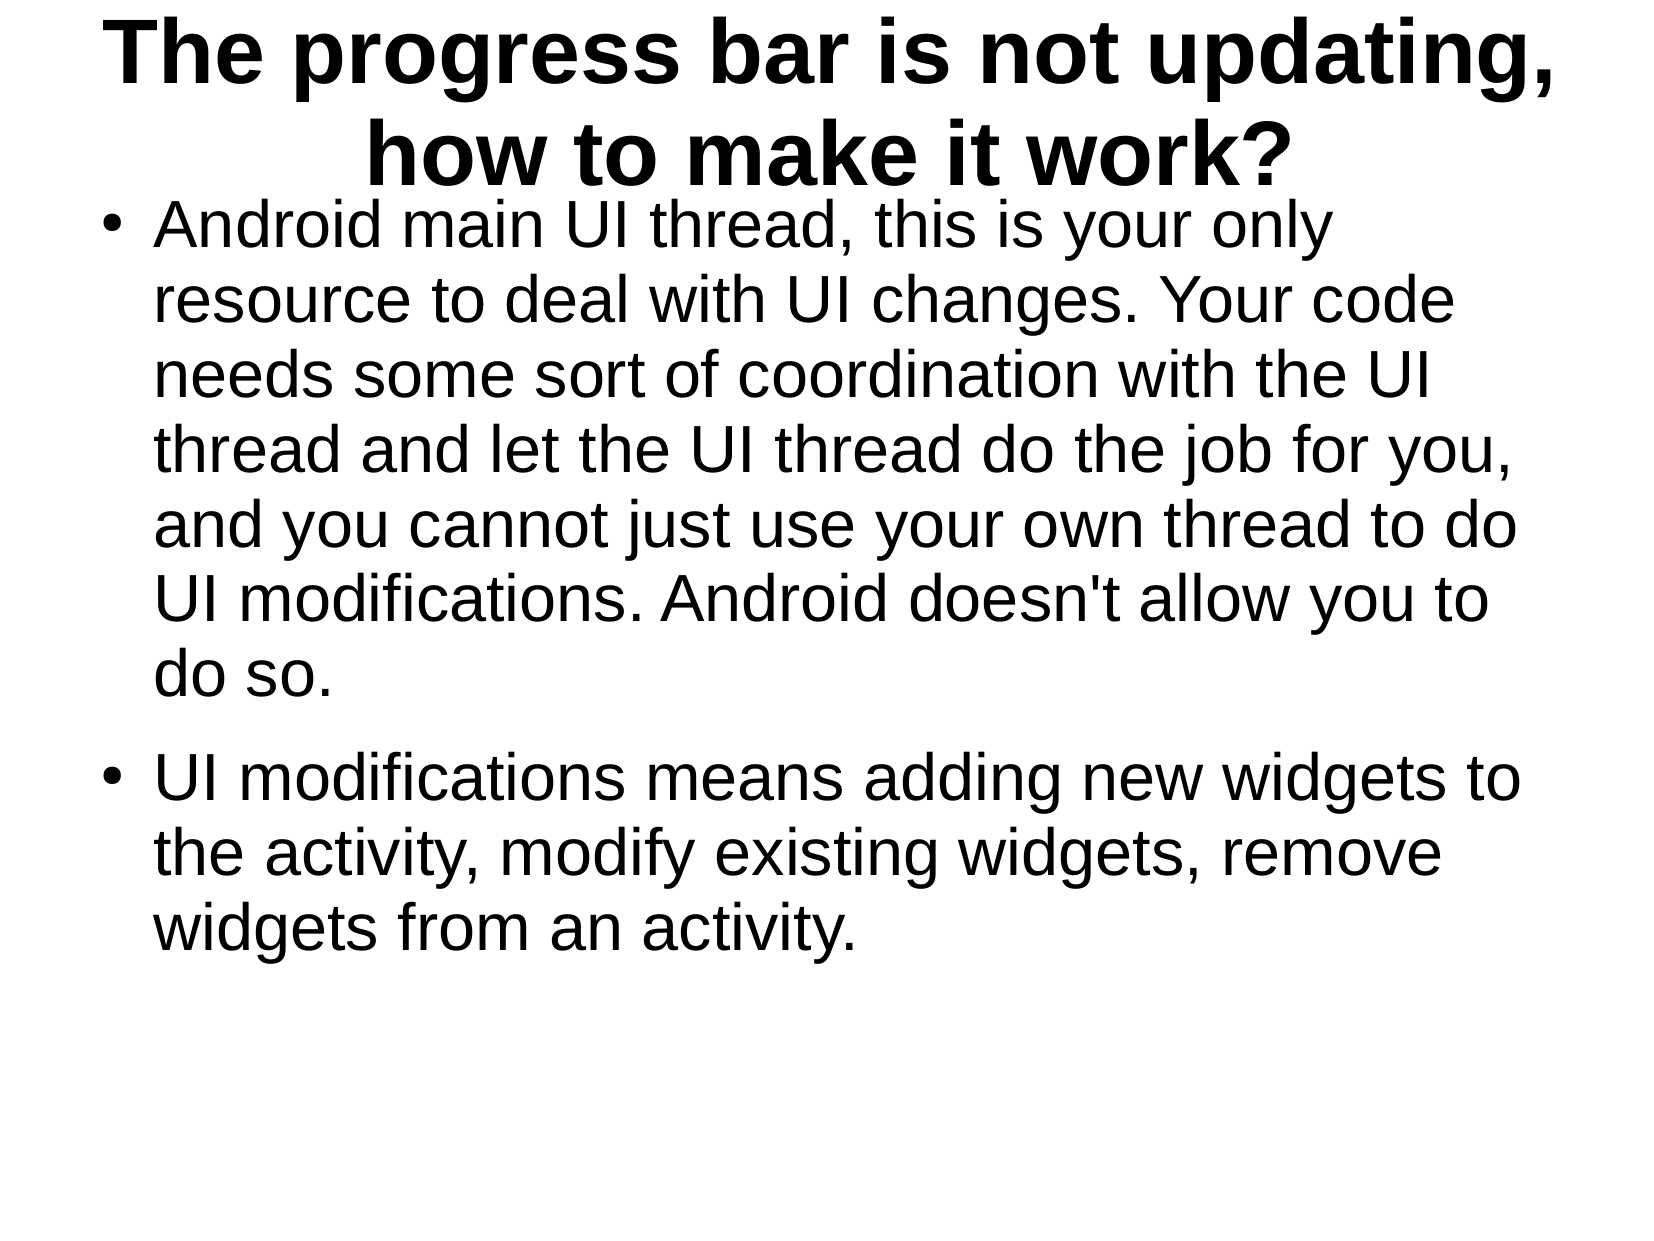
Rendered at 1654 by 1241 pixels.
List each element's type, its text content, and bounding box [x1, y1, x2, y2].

list Android main UI thread, this is your only resource to deal with UI changes. Your code needs some sort of coordination with the UI thread and let the UI thread do the job for you, and you cannot just use your own thread to do UI modifications. Android doesn't allow you to do so. UI modifications means adding new widgets to the activity, modify existing widgets, remove widgets from an activity. [82, 187, 1571, 1201]
title The progress bar is not updating, how to make it work? [86, 0, 1576, 206]
